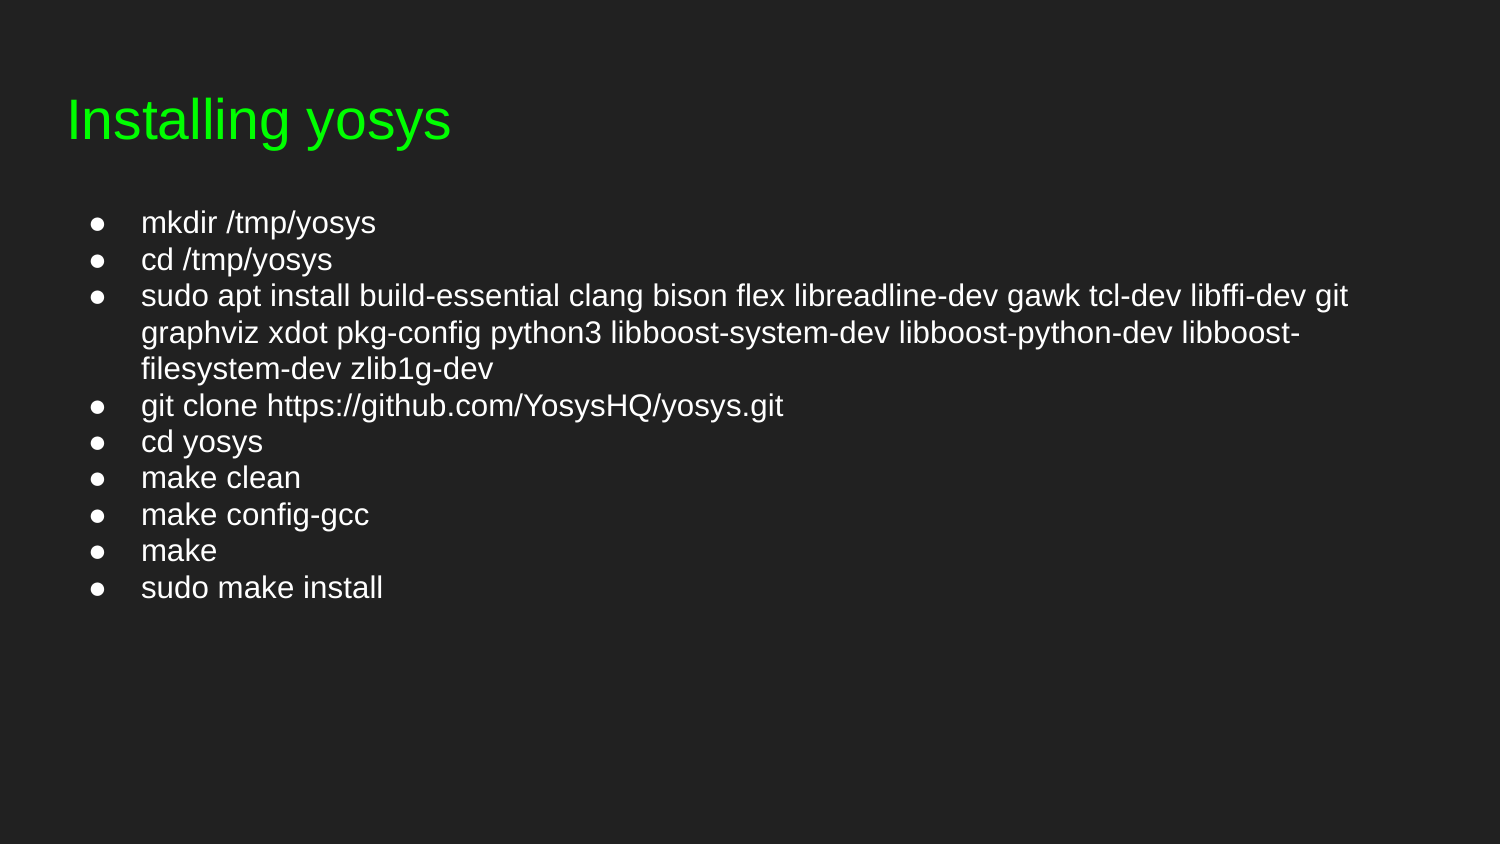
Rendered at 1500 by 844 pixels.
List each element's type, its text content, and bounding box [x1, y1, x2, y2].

list mkdir /tmp/yosys cd /tmp/yosys sudo apt install build-essential clang bison flex libreadline-dev gawk tcl-dev libffi-dev git graphviz xdot pkg-config python3 libboost-system-dev libboost-python-dev libboost-filesystem-dev zlib1g-dev git clone https://github.com/YosysHQ/yosys.git cd yosys make clean make config-gcc make sudo make install [51, 189, 1449, 750]
title Installing yosys [51, 72, 1449, 167]
